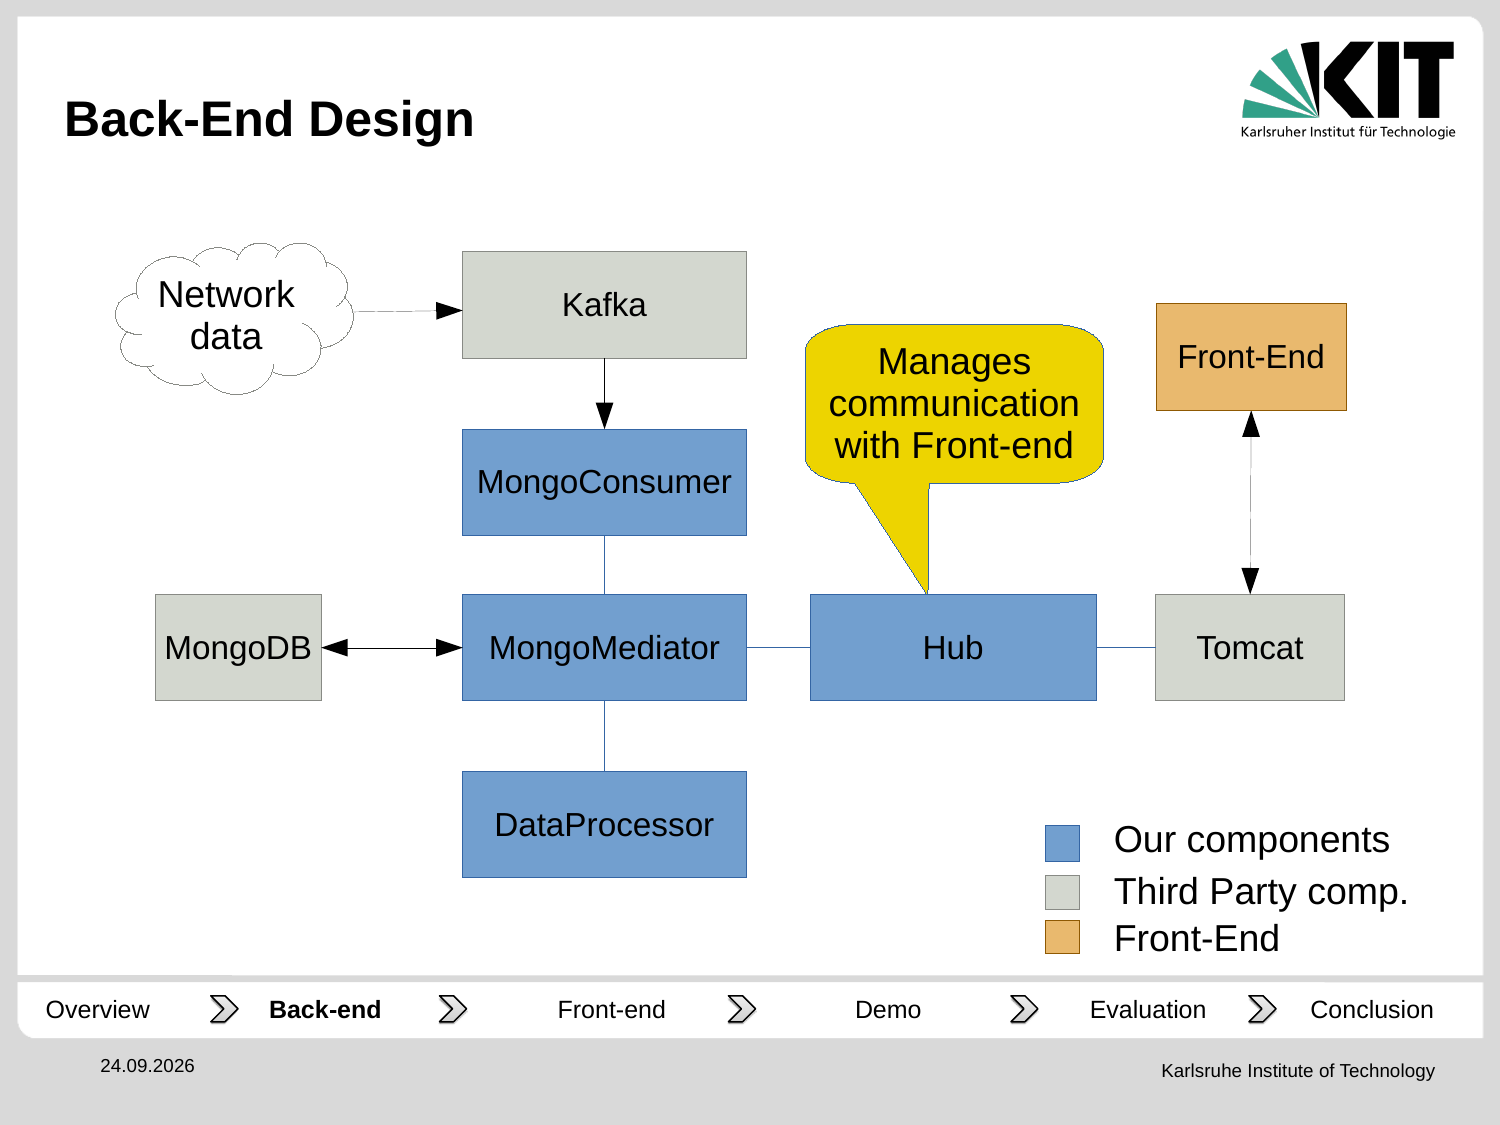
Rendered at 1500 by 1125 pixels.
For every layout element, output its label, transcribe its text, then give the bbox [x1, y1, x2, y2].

text_box Front-end [542, 986, 682, 1031]
text_box [1045, 825, 1080, 862]
text_box [1010, 995, 1038, 1022]
text_box Third Party comp. [1099, 863, 1425, 920]
text_box Overview [30, 986, 194, 1031]
text_box MongoMediator [462, 594, 747, 701]
text_box [210, 995, 238, 1022]
picture [0, 0, 1500, 1125]
text_box Network data [115, 243, 354, 395]
text_box Front-End [1099, 910, 1296, 967]
text_box [728, 995, 756, 1022]
text_box Tomcat [1155, 594, 1345, 701]
text_box [439, 995, 467, 1022]
text_box 13.04.2019 [100, 1053, 272, 1113]
text_box Hub [810, 594, 1097, 701]
text_box Evaluation [1075, 986, 1222, 1031]
text_box Our components [1099, 810, 1406, 863]
text_box [1045, 920, 1080, 954]
text_box DataProcessor [462, 771, 747, 878]
text_box Front-End [1156, 303, 1347, 411]
title Back-End Design [64, 54, 1198, 147]
text_box Kafka [462, 251, 747, 359]
text_box Conclusion [1295, 986, 1500, 1031]
text_box Manages communication with Front-end [805, 324, 1104, 594]
text_box [1248, 995, 1277, 1022]
text_box MongoConsumer [462, 429, 747, 536]
text_box MongoDB [155, 594, 322, 701]
text_box Back-end [254, 986, 418, 1031]
text_box Demo [840, 986, 937, 1031]
text_box [1045, 875, 1080, 910]
